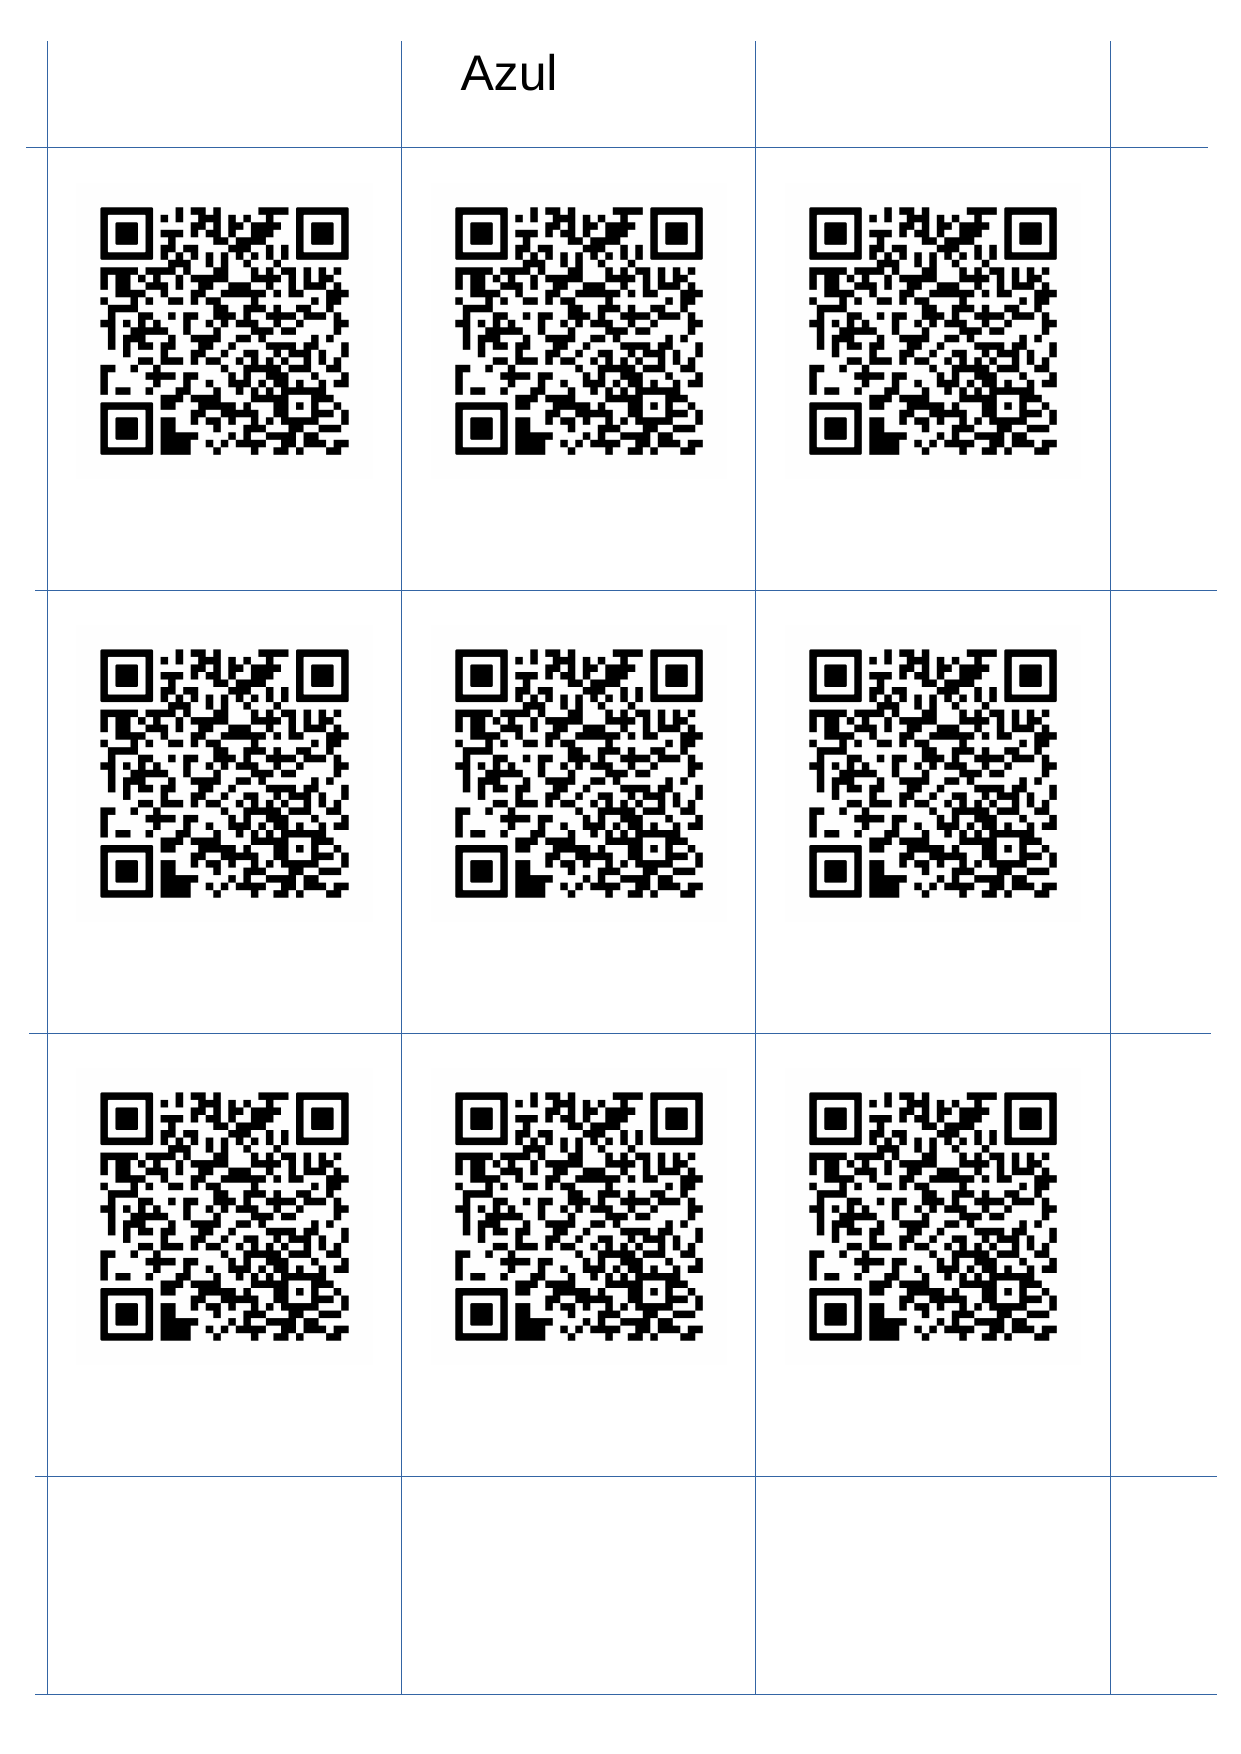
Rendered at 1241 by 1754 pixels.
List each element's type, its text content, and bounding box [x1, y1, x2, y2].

picture [431, 625, 727, 922]
picture [76, 625, 373, 922]
picture [785, 1068, 1081, 1365]
picture [785, 625, 1081, 922]
picture [785, 183, 1081, 479]
text_box Azul [445, 37, 656, 109]
picture [431, 1068, 727, 1365]
picture [76, 1068, 373, 1365]
picture [76, 183, 373, 479]
picture [431, 183, 727, 479]
